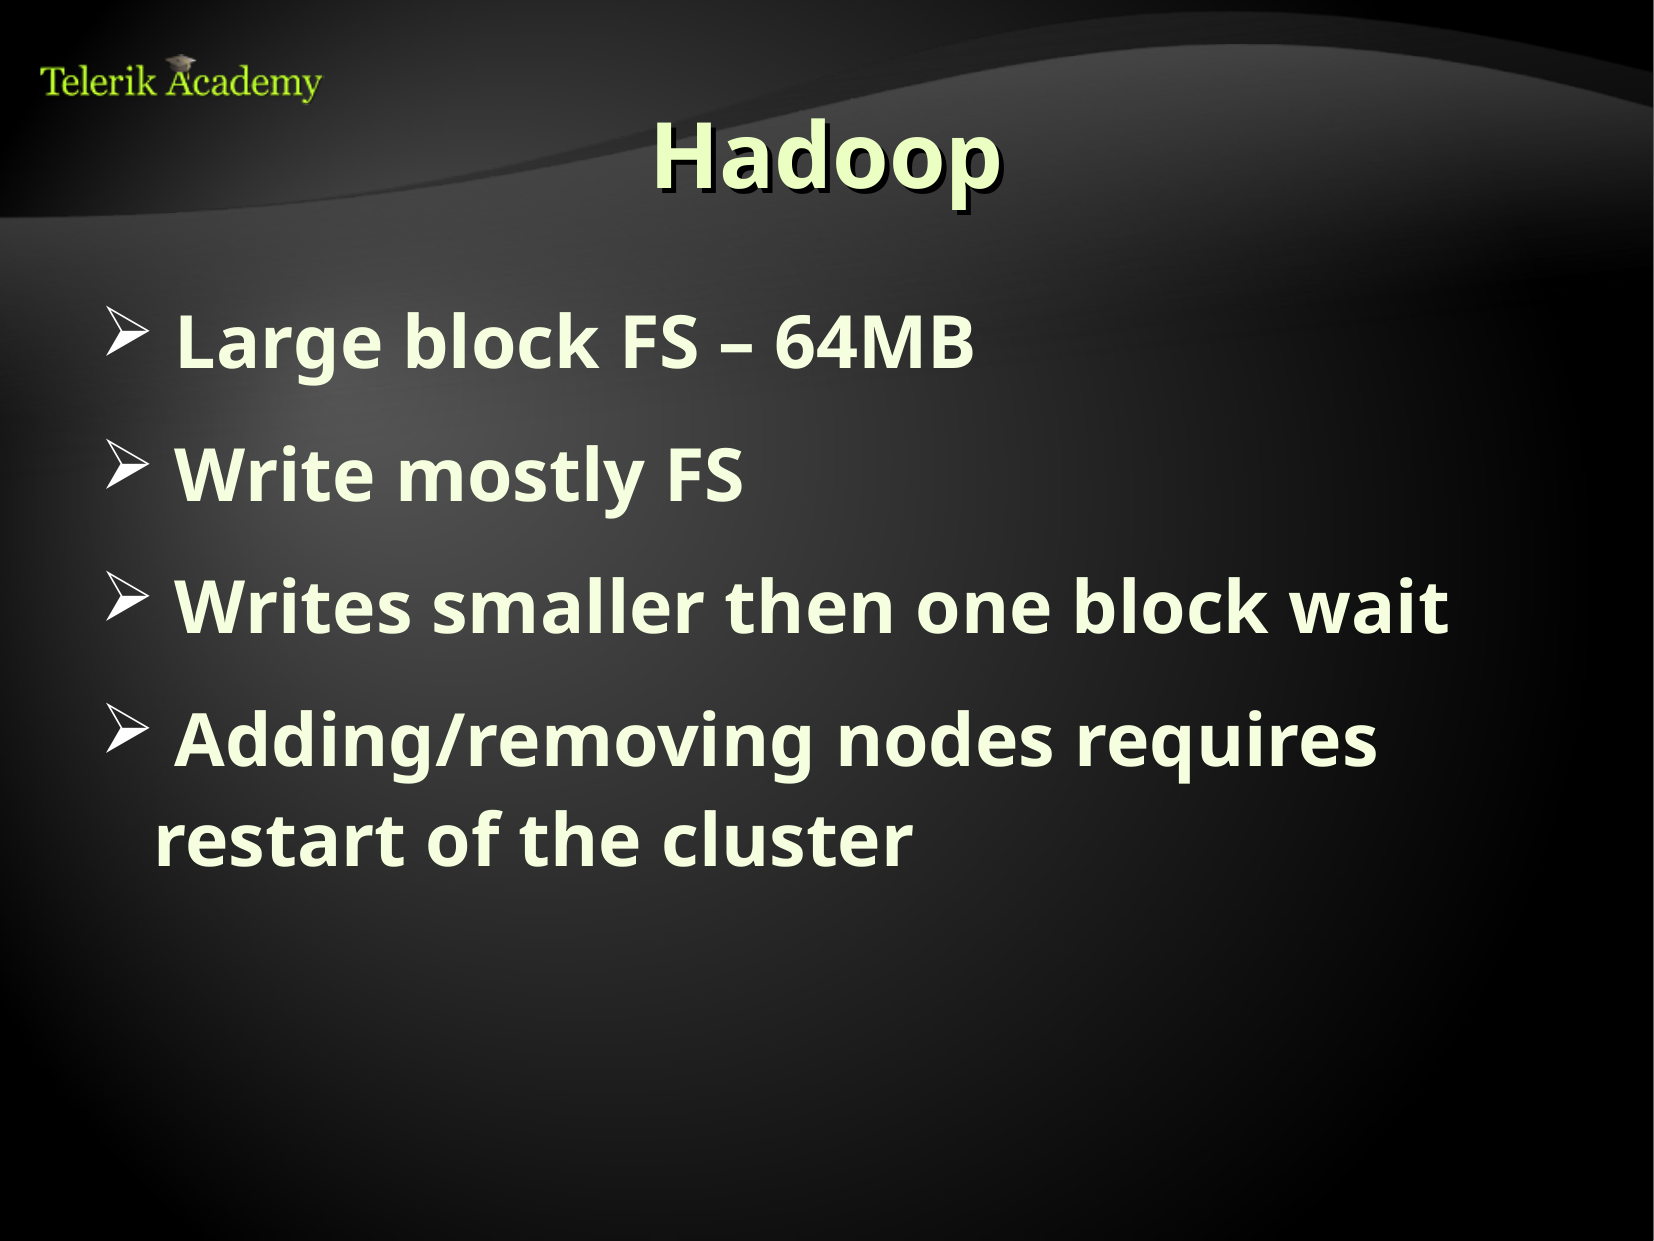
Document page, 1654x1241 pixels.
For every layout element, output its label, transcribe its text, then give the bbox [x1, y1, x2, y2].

title Hadoop [82, 49, 1571, 257]
list Large block FS – 64MB Write mostly FS Writes smaller then one block wait Adding/removing nodes requires restart of the cluster [82, 290, 1538, 1010]
picture [0, 0, 1654, 1241]
